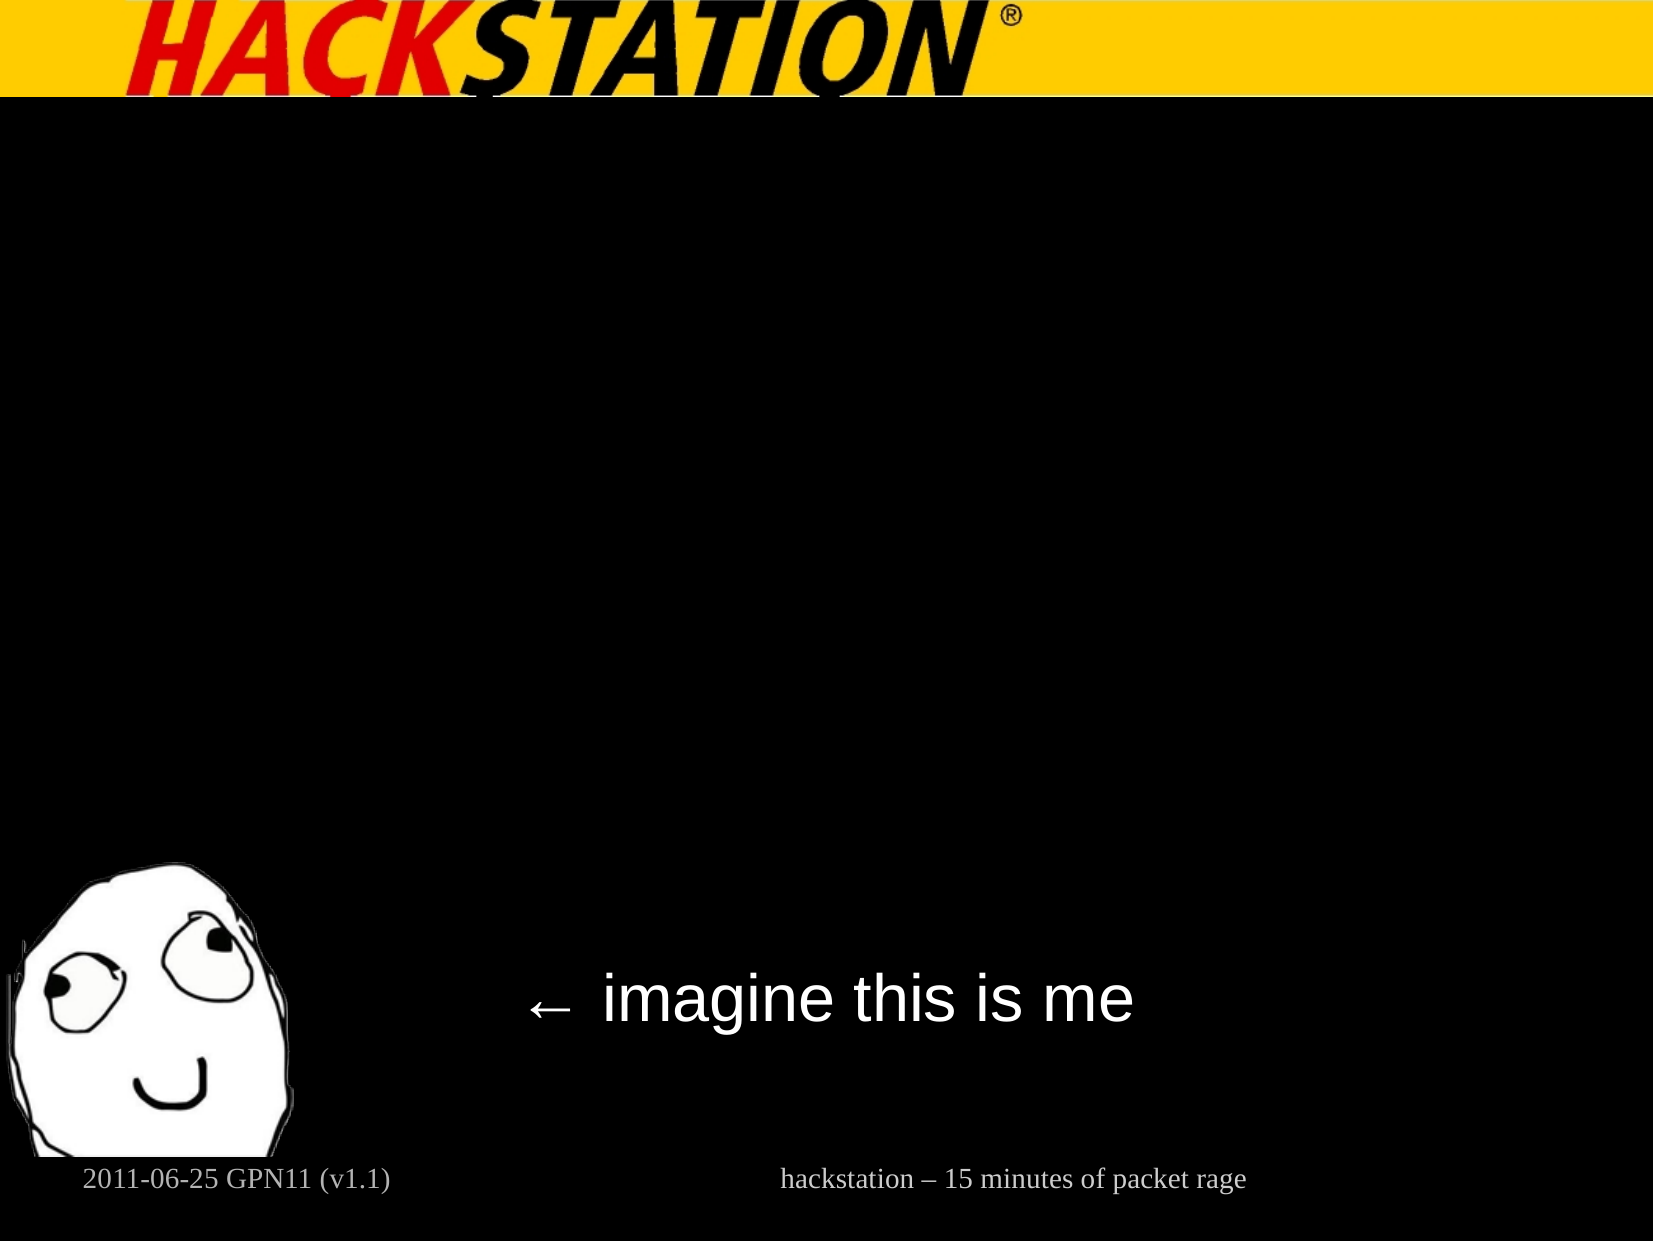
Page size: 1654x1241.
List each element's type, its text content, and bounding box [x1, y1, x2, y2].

subtitle ← imagine this is me [82, 290, 1571, 1109]
picture [0, 862, 338, 1157]
picture [0, 0, 1653, 97]
